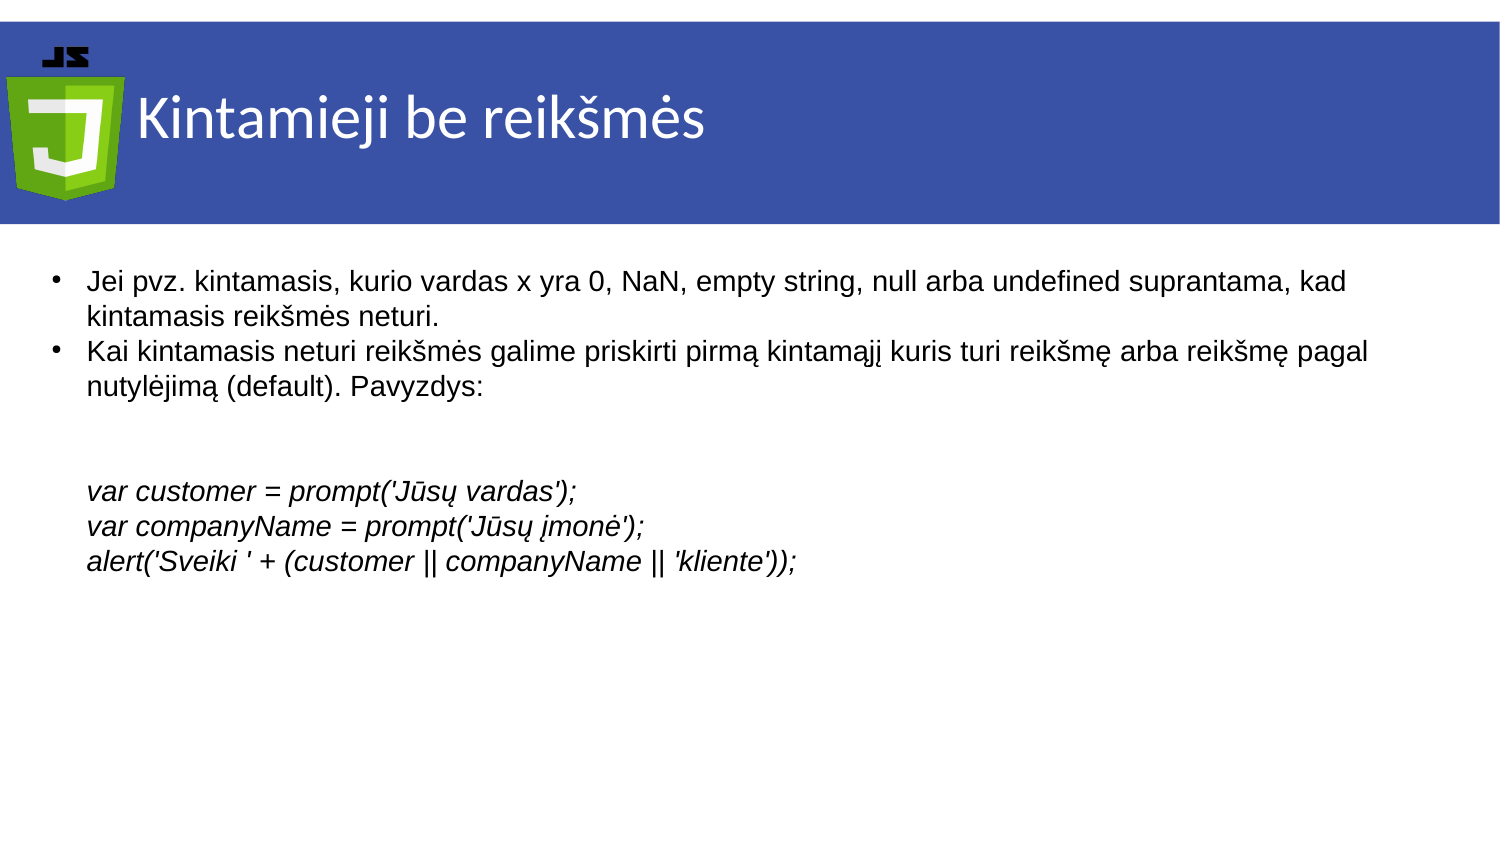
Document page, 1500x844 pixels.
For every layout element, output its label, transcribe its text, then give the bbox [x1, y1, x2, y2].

picture [5, 46, 125, 201]
text_box Jei pvz. kintamasis, kurio vardas x yra 0, NaN, empty string, null arba undefined suprantama, kad kintamasis reikšmės neturi. Kai kintamasis neturi reikšmės galime priskirti pirmą kintamąjį kuris turi reikšmę arba reikšmę pagal nutylėjimą (default). Pavyzdys: var customer = prompt('Jūsų vardas'); var companyName = prompt('Jūsų įmonė'); alert('Sveiki ' + (customer || companyName || 'kliente')); [36, 247, 1389, 789]
title Kintamieji be reikšmės [125, 72, 1500, 167]
